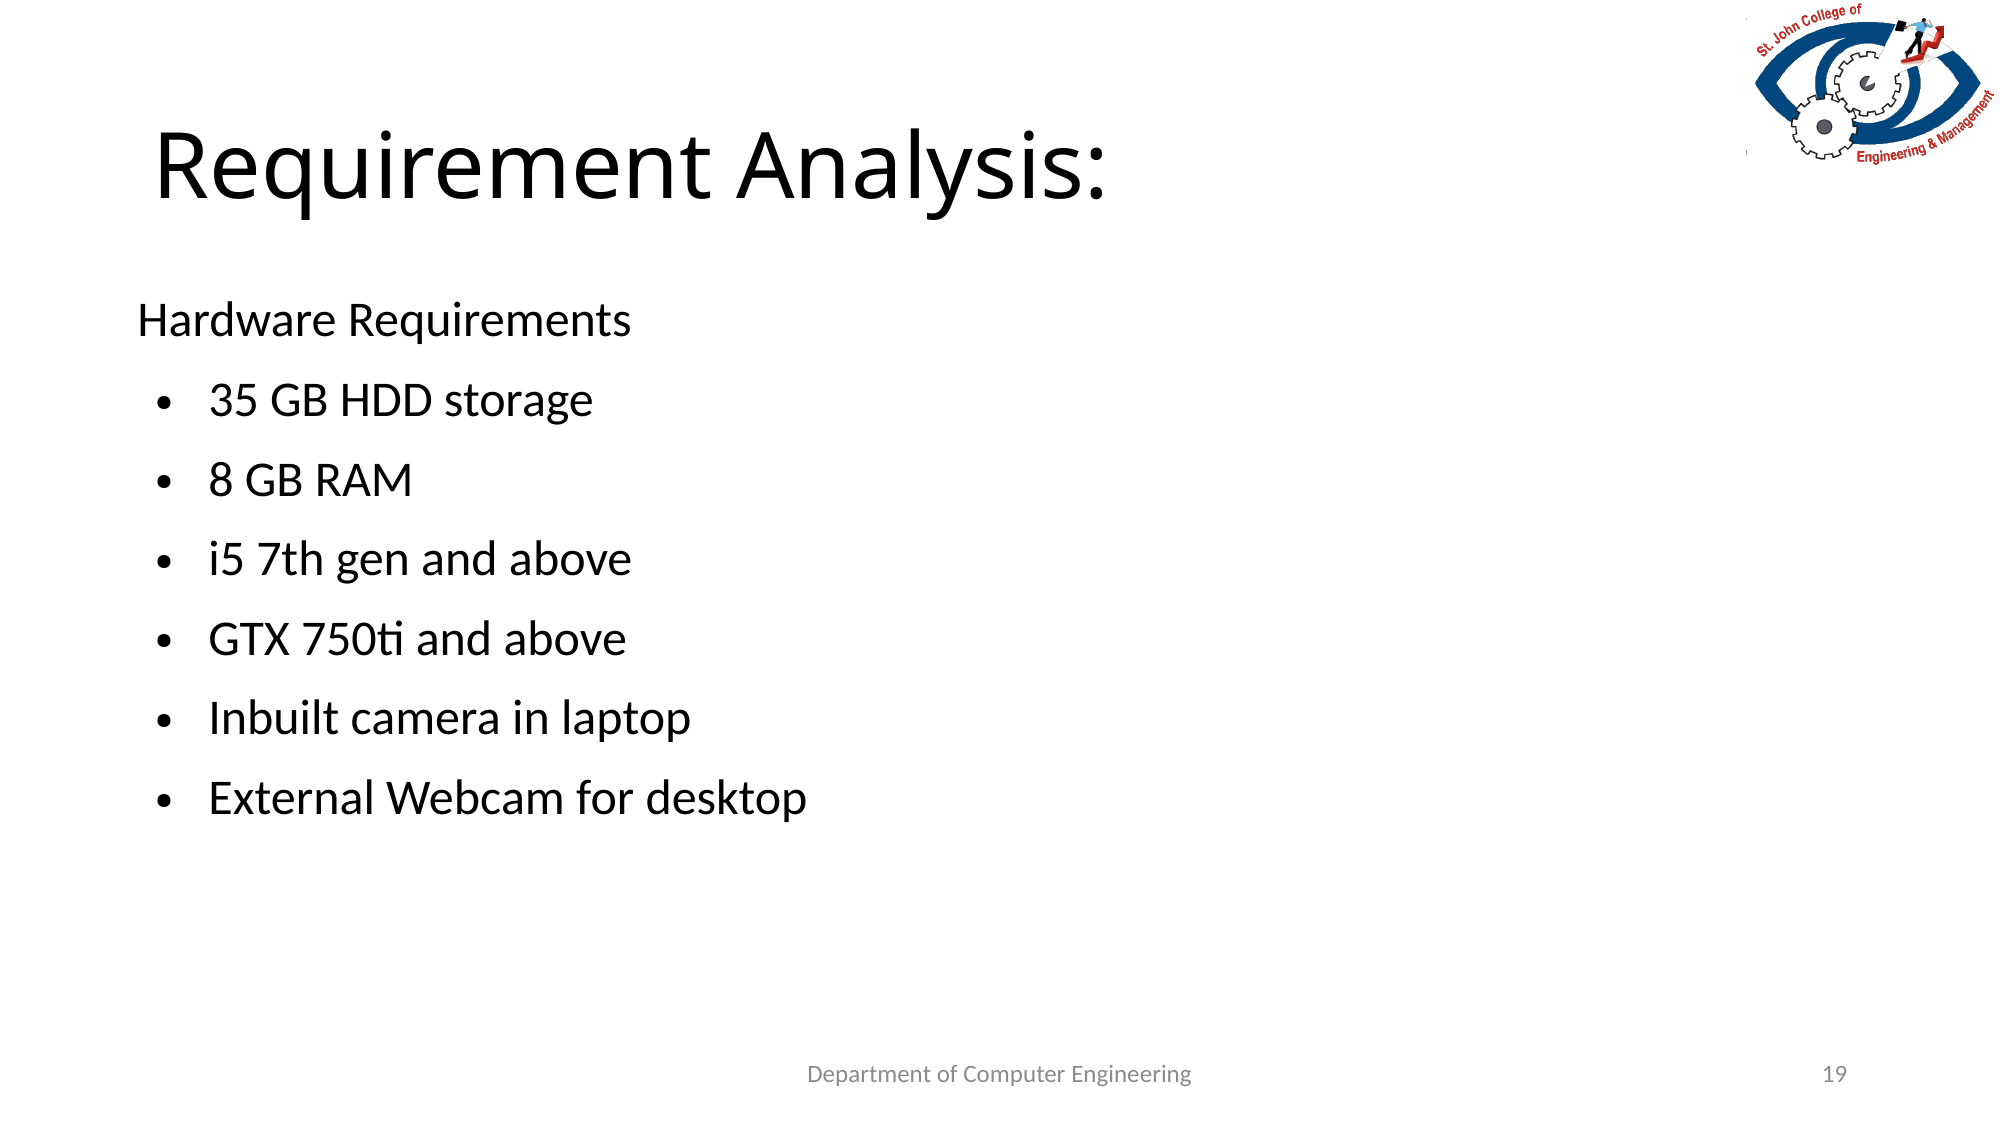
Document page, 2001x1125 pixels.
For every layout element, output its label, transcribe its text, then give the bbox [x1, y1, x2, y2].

title Requirement Analysis: [137, 59, 1863, 278]
list Hardware Requirements 35 GB HDD storage 8 GB RAM i5 7th gen and above GTX 750ti and above Inbuilt camera in laptop External Webcam for desktop [137, 299, 1863, 885]
footer Department of Computer Engineering [662, 1042, 1338, 1103]
picture [1746, 0, 2000, 168]
slide_number 32 [1412, 1042, 1863, 1103]
